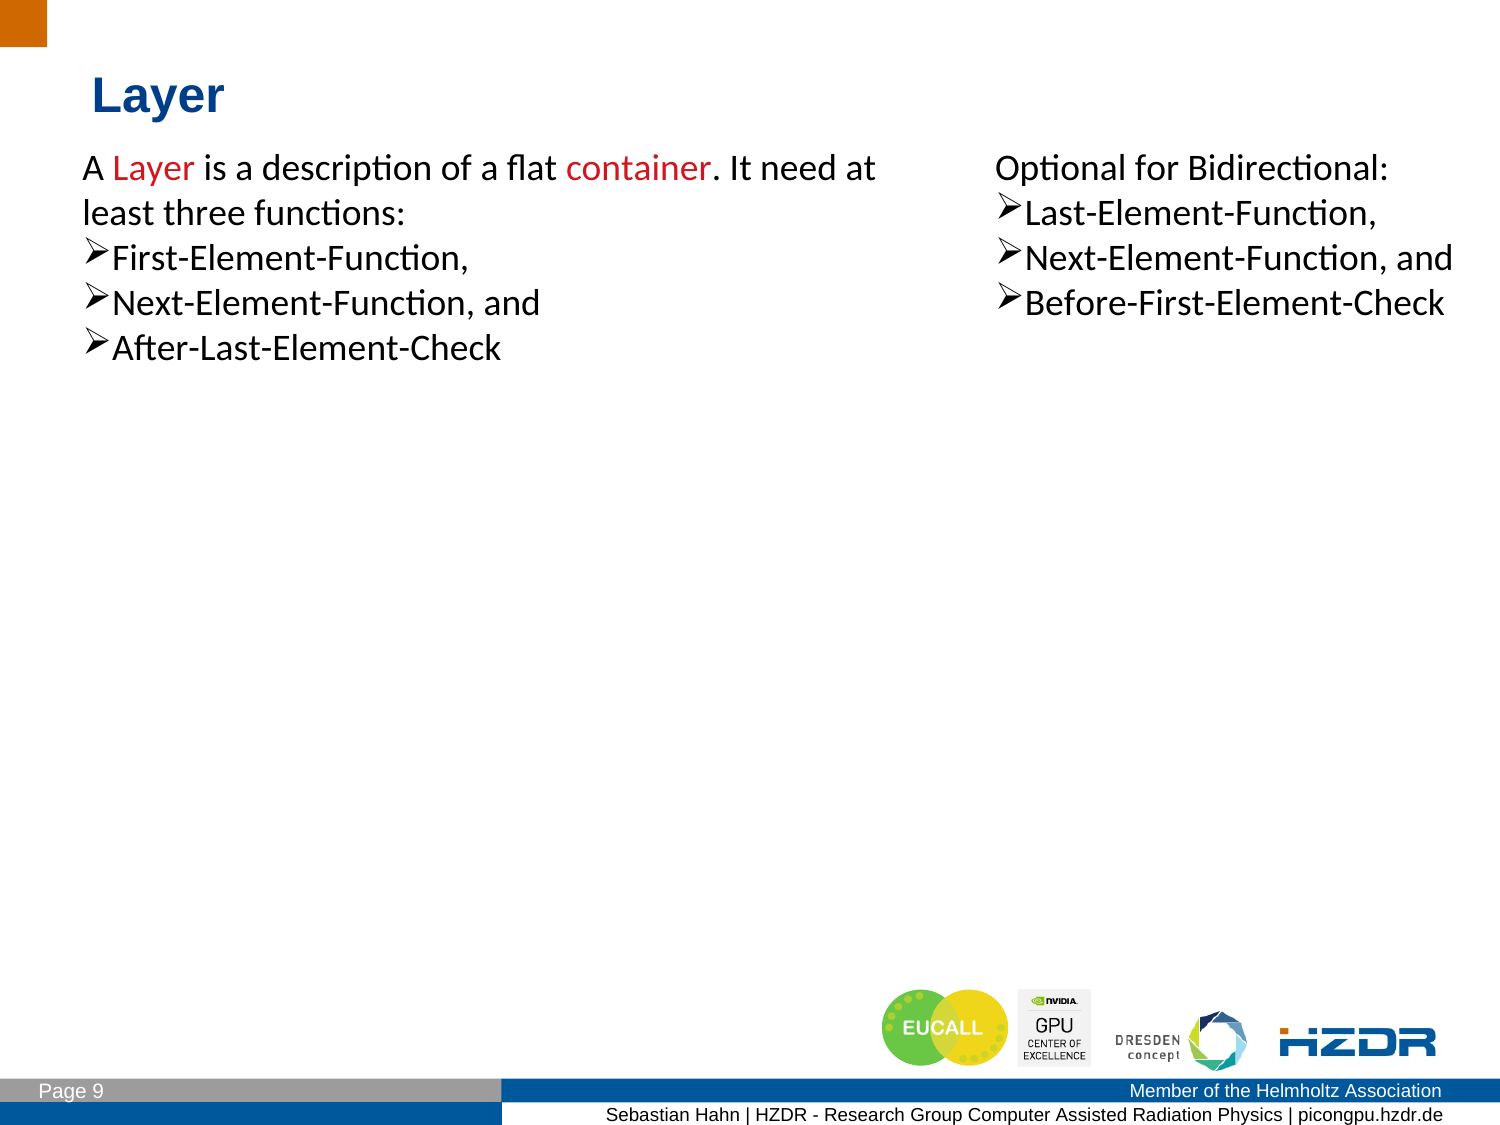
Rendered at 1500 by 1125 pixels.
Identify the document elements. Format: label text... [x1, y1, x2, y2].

text_box Optional for Bidirectional: Last-Element-Function, Next-Element-Function, and Before-First-Element-Check [980, 135, 1470, 331]
picture [1116, 1011, 1247, 1071]
text_box A Layer is a description of a flat container. It need at least three functions: First-Element-Function, Next-Element-Function, and After-Last-Element-Check [67, 135, 969, 376]
list Layer [76, 54, 1424, 209]
picture [1257, 1011, 1453, 1073]
picture [874, 980, 1099, 1075]
